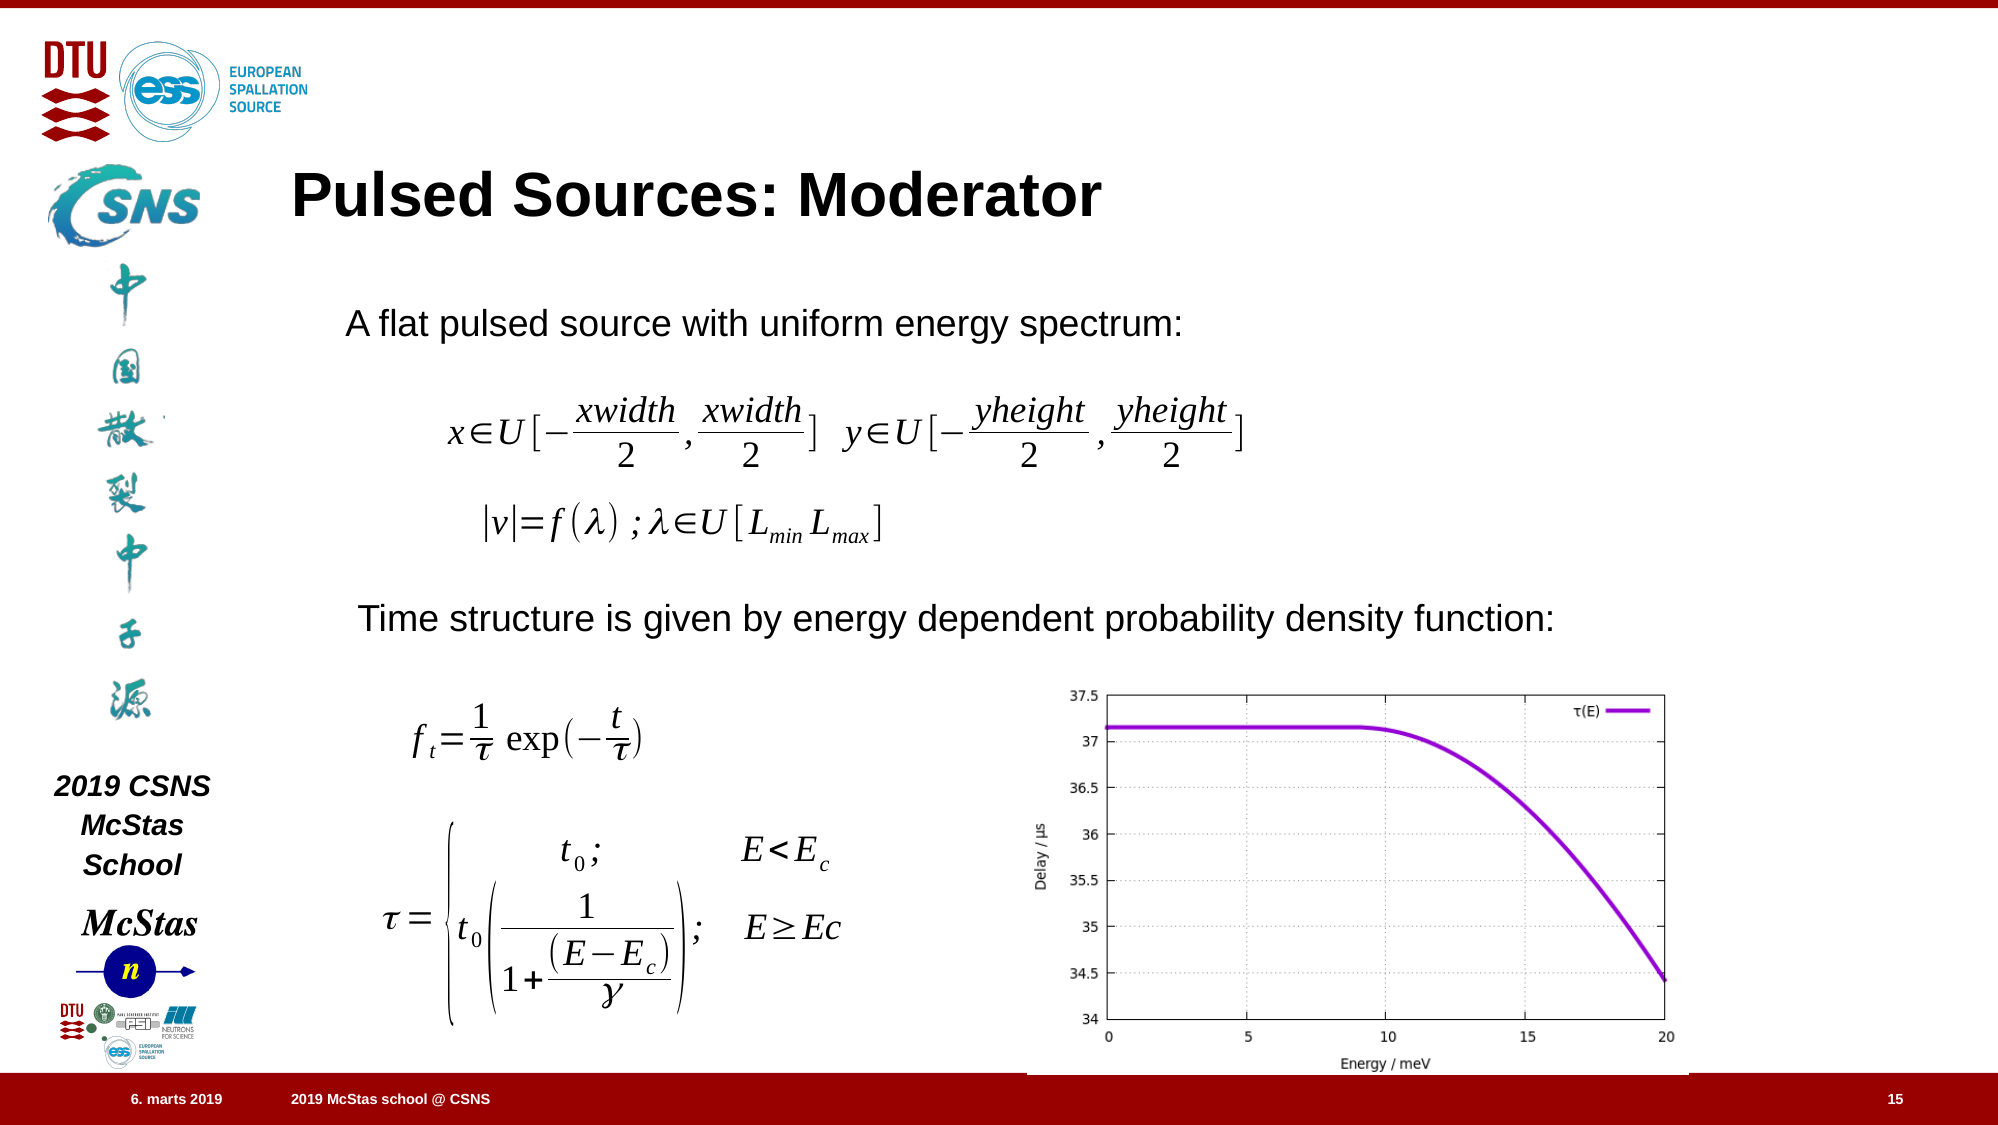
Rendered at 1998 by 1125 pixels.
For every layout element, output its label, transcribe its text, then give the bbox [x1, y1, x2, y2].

picture [119, 41, 307, 142]
chart [440, 389, 1251, 590]
picture [116, 1013, 160, 1030]
picture [59, 908, 213, 999]
text_box A flat pulsed source with uniform energy spectrum: [330, 295, 1371, 353]
text_box Time structure is given by energy dependent probability density function: [342, 590, 1583, 690]
chart [371, 819, 851, 1028]
slide_number 33 [1887, 1088, 1909, 1110]
picture [86, 1003, 197, 1069]
picture [1027, 677, 1689, 1075]
title Pulsed Sources: Moderator [291, 69, 1819, 230]
picture [48, 162, 209, 744]
chart [404, 696, 651, 764]
